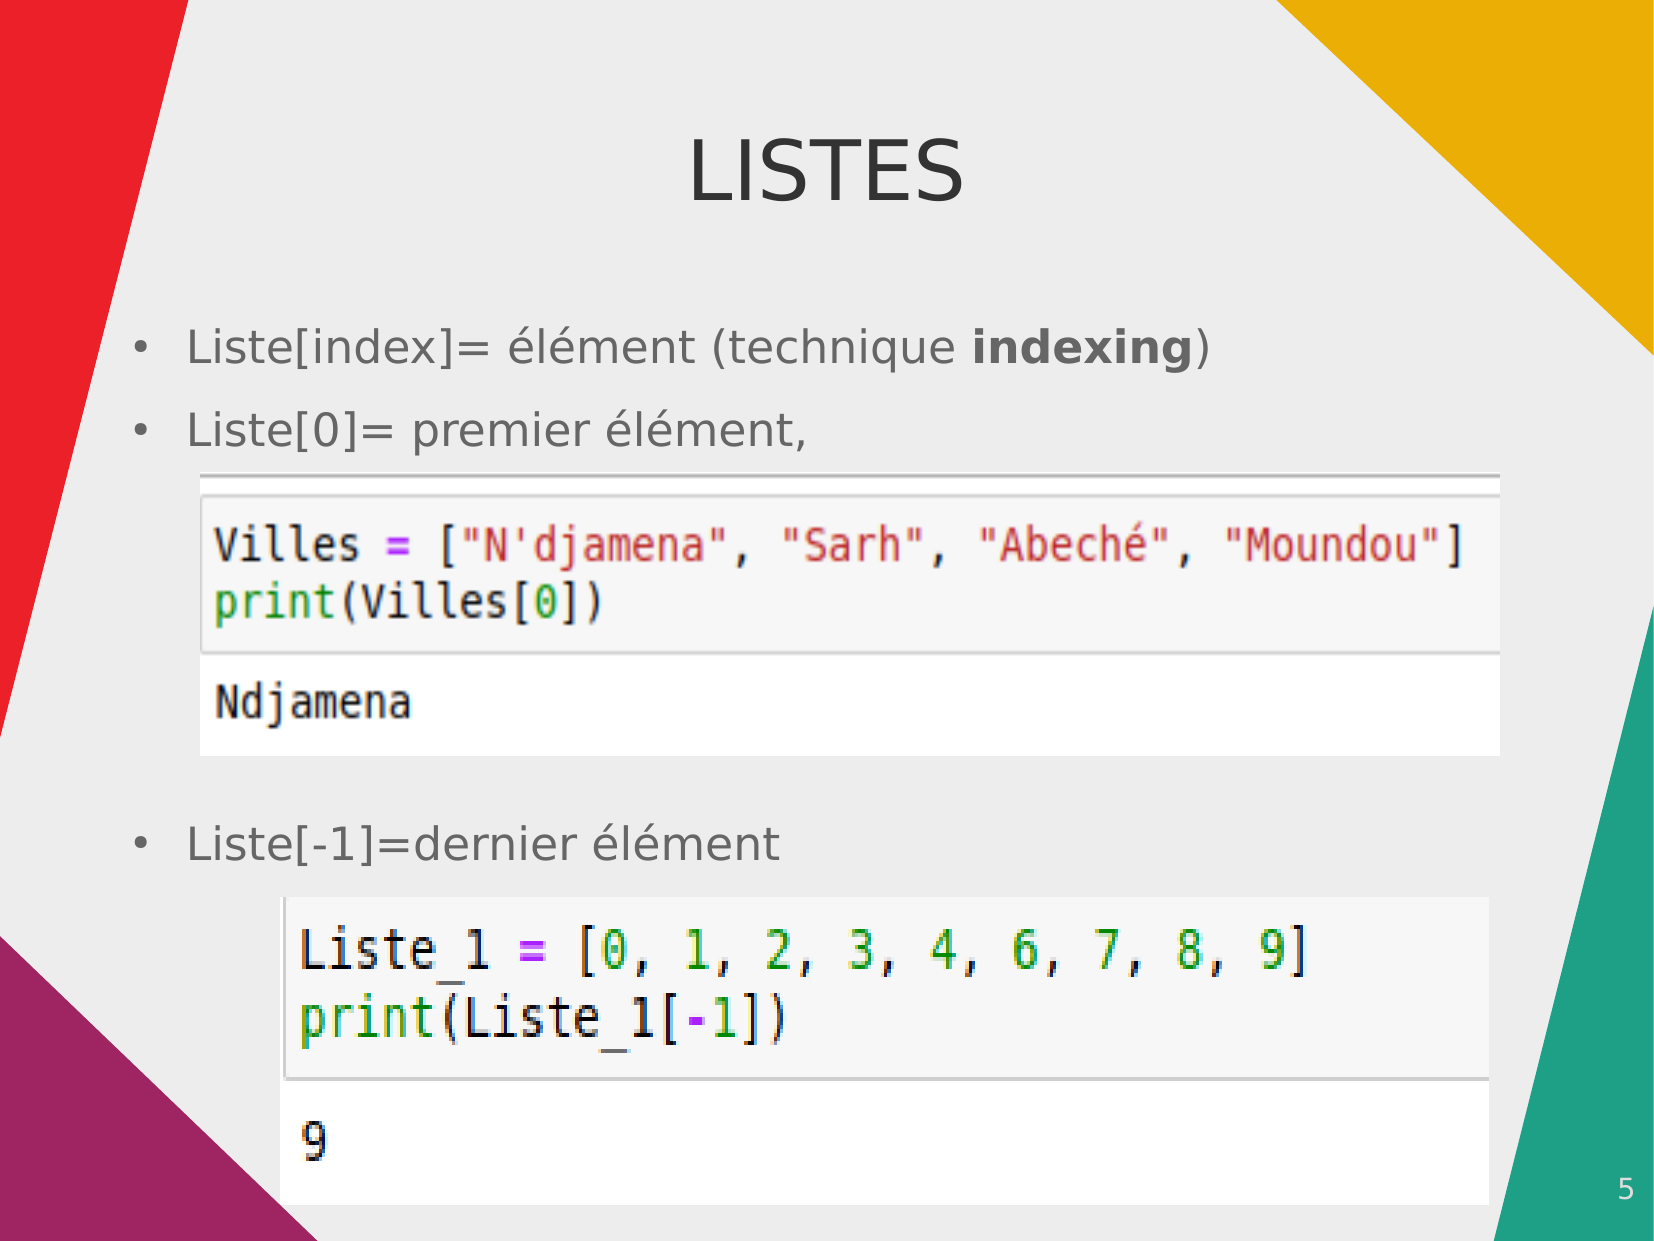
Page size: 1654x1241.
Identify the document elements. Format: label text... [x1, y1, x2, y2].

list Liste[index]= élément (technique indexing) Liste[0]= premier élément, Liste[-1]=dernier élément [114, 320, 1539, 1052]
picture [280, 897, 1489, 1205]
picture [200, 472, 1500, 756]
title LISTES [114, 73, 1539, 271]
